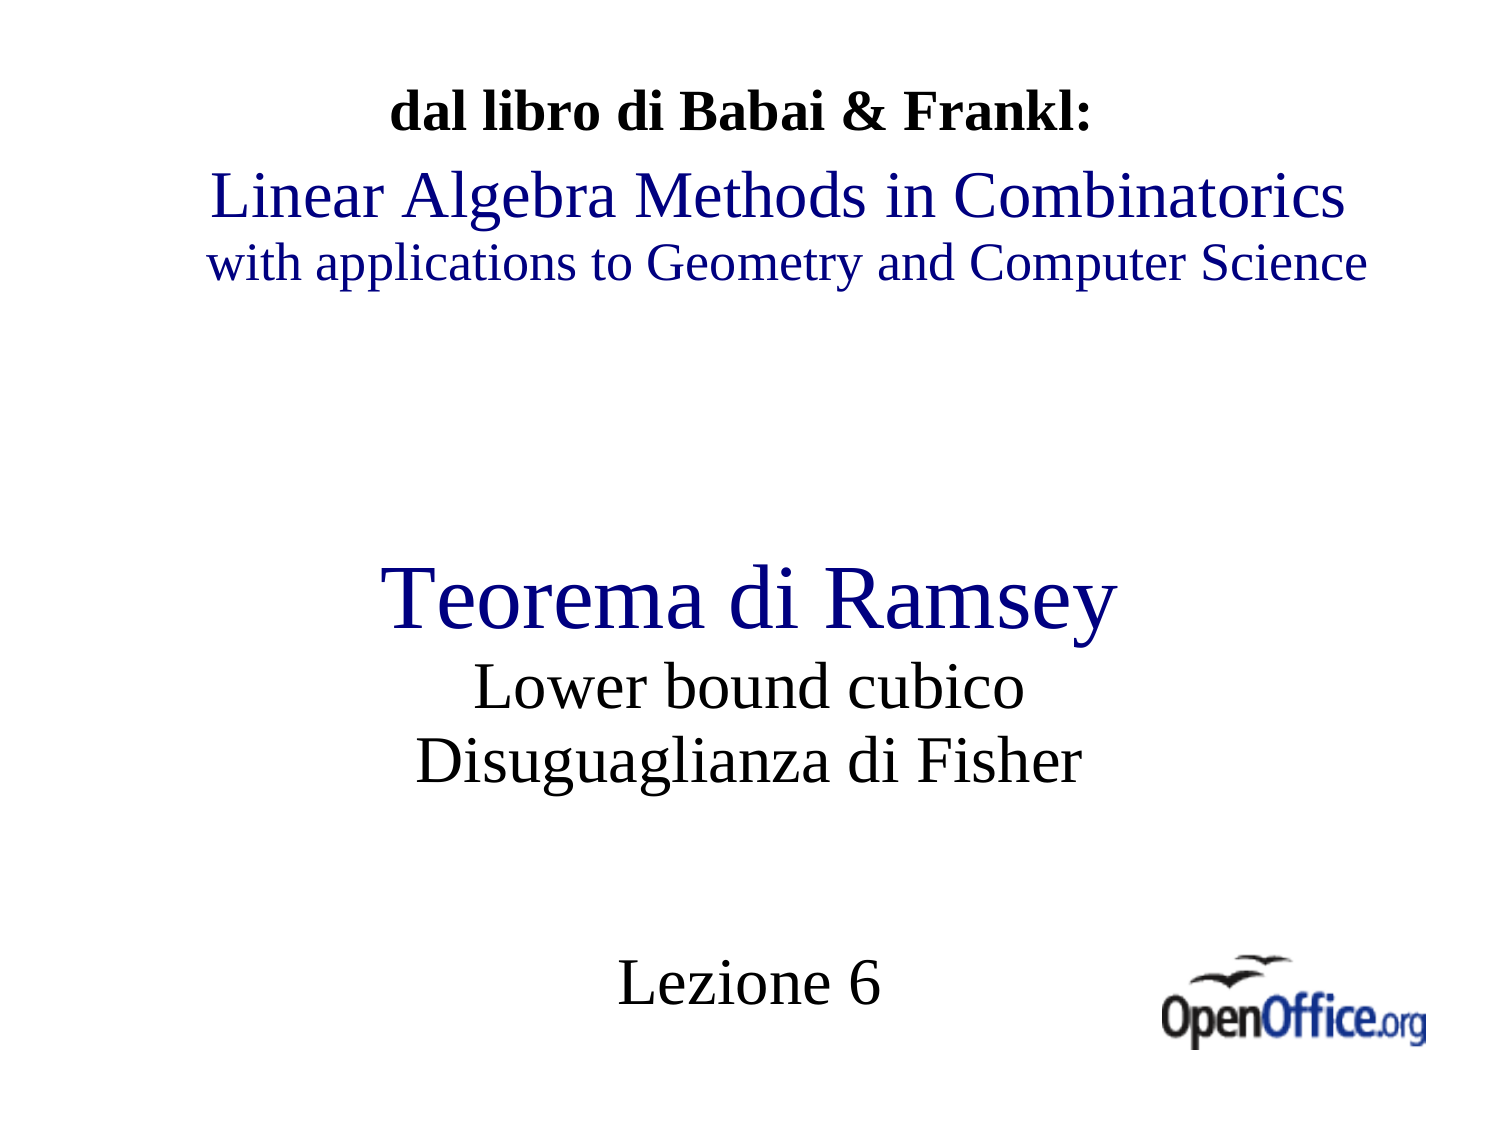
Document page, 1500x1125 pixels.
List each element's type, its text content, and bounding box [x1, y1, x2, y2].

title Teorema di Ramsey Lower bound cubico Disuguaglianza di Fisher [112, 412, 1388, 932]
title Linear Algebra Methods in Combinatorics with applications to Geometry and Computer Science [112, 112, 1463, 338]
picture [1162, 953, 1426, 1051]
subtitle Lezione 6 [187, 937, 1238, 1088]
text_box dal libro di Babai & Frankl: [374, 64, 1110, 112]
